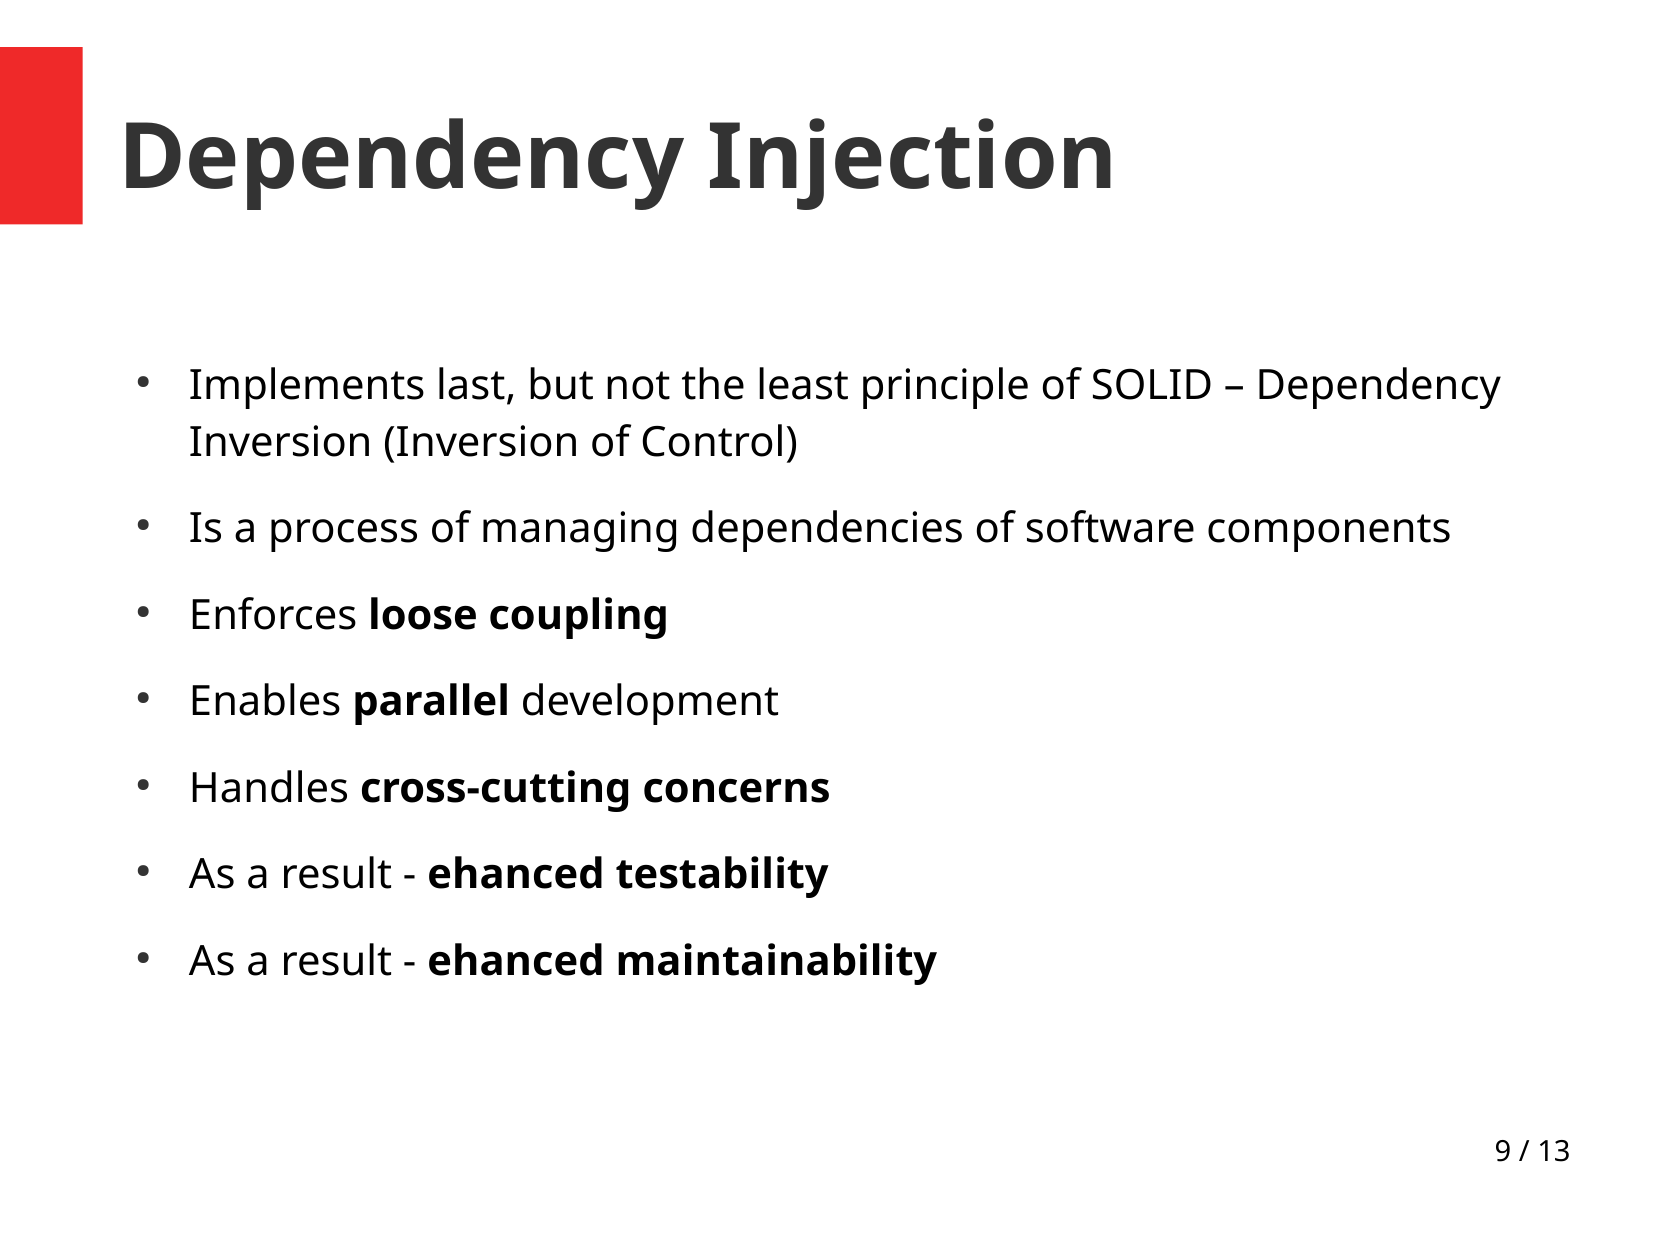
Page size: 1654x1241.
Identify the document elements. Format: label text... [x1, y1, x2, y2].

list Implements last, but not the least principle of SOLID – Dependency Inversion (Inversion of Control) Is a process of managing dependencies of software components Enforces loose coupling Enables parallel development Handles cross-cutting concerns As a result - ehanced testability As a result - ehanced maintainability [118, 354, 1536, 1074]
title Dependency Injection [118, 49, 1571, 257]
